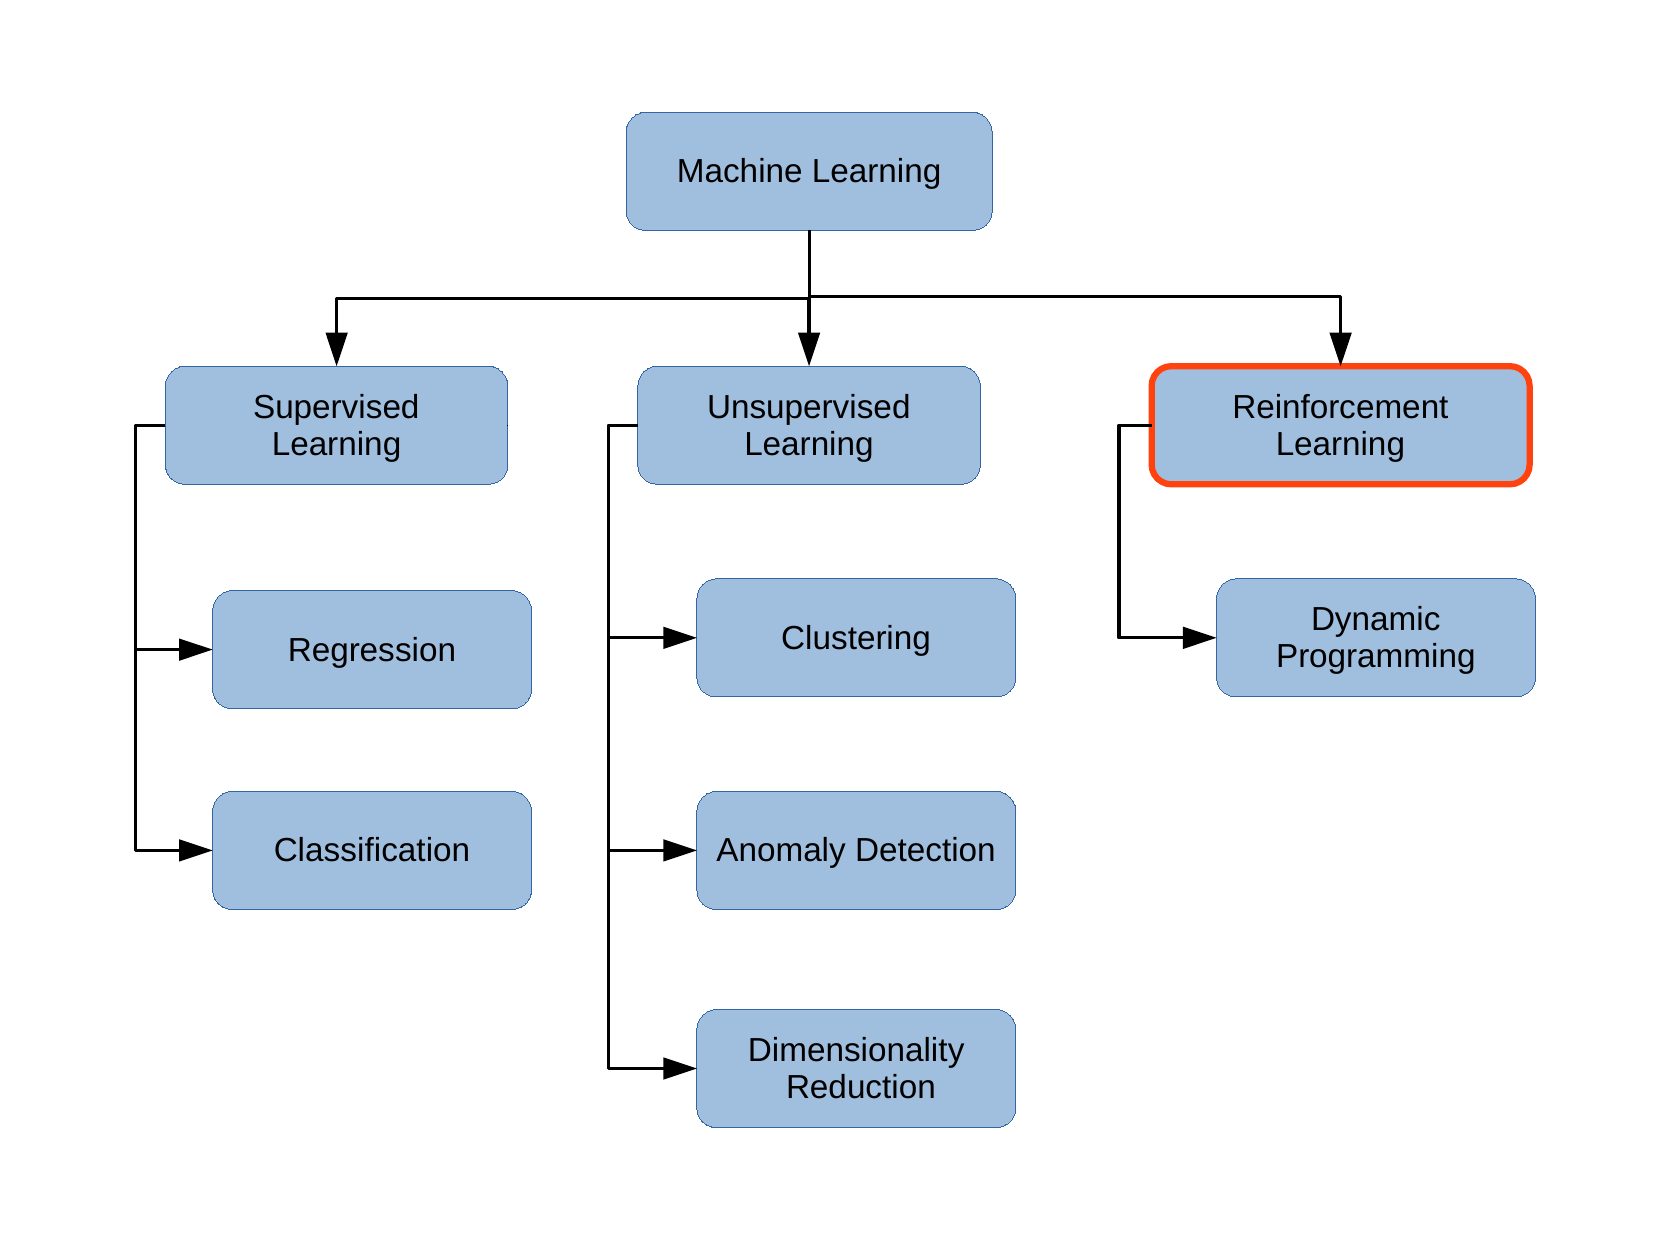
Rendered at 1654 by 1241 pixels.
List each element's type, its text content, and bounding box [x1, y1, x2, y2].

text_box Classification [212, 791, 532, 910]
text_box Machine Learning [626, 112, 993, 231]
text_box Supervised Learning [165, 366, 508, 485]
text_box Reinforcement Learning [1151, 366, 1530, 485]
text_box Regression [212, 590, 532, 709]
text_box Clustering [696, 578, 1016, 697]
text_box Unsupervised Learning [637, 366, 981, 485]
text_box Dynamic Programming [1216, 578, 1536, 697]
text_box Anomaly Detection [696, 791, 1016, 910]
text_box Dimensionality Reduction [696, 1009, 1016, 1128]
